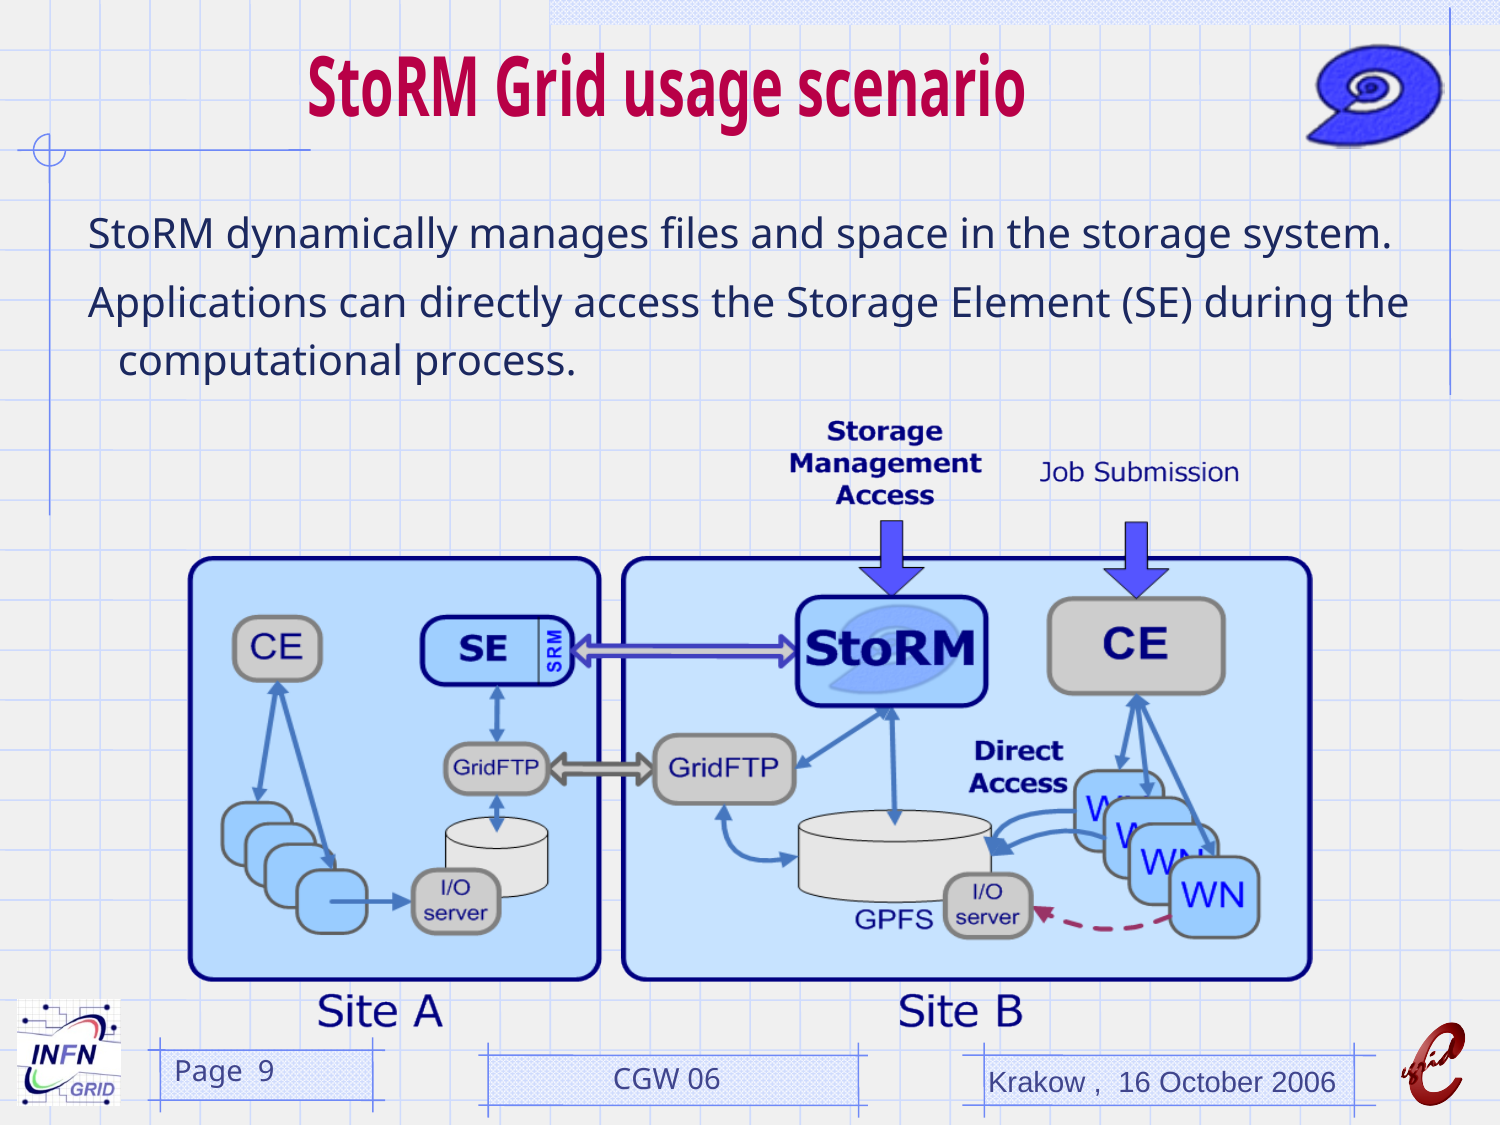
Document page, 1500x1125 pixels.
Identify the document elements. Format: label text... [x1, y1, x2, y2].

picture [489, 1056, 857, 1104]
list StoRM dynamically manages files and space in the storage system. Applications can directly access the Storage Element (SE) during the computational process. [29, 196, 1436, 965]
title StoRM Grid usage scenario [53, 18, 1282, 149]
picture [1376, 1020, 1495, 1118]
picture [17, 999, 121, 1106]
picture [161, 1051, 372, 1099]
picture [1305, 43, 1445, 149]
picture [985, 1056, 1353, 1104]
picture [549, 0, 1500, 25]
picture [187, 965, 1313, 1041]
